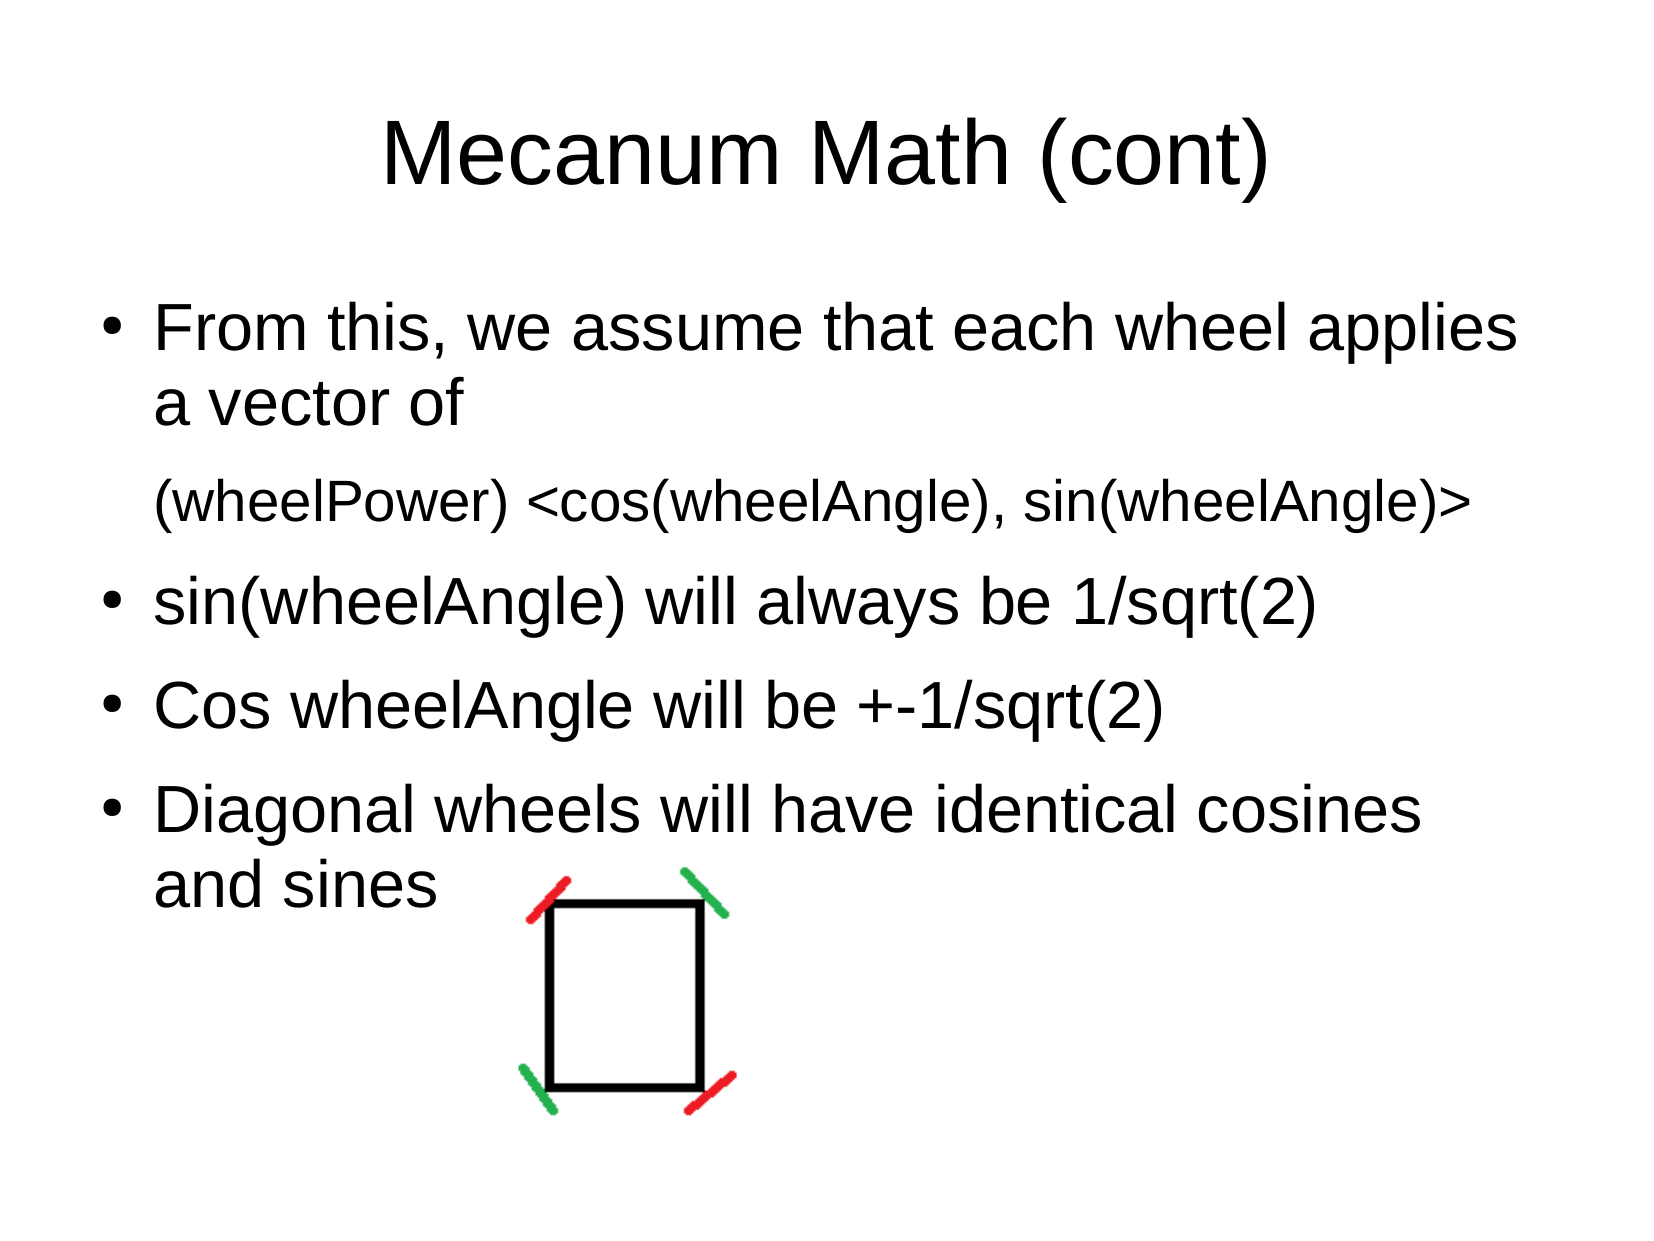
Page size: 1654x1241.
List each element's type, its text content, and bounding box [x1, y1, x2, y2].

list From this, we assume that each wheel applies a vector of (wheelPower) <cos(wheelAngle), sin(wheelAngle)> sin(wheelAngle) will always be 1/sqrt(2) Cos wheelAngle will be +-1/sqrt(2) Diagonal wheels will have identical cosines and sines [82, 290, 1538, 1010]
picture [510, 861, 751, 1126]
title Mecanum Math (cont) [82, 49, 1571, 257]
